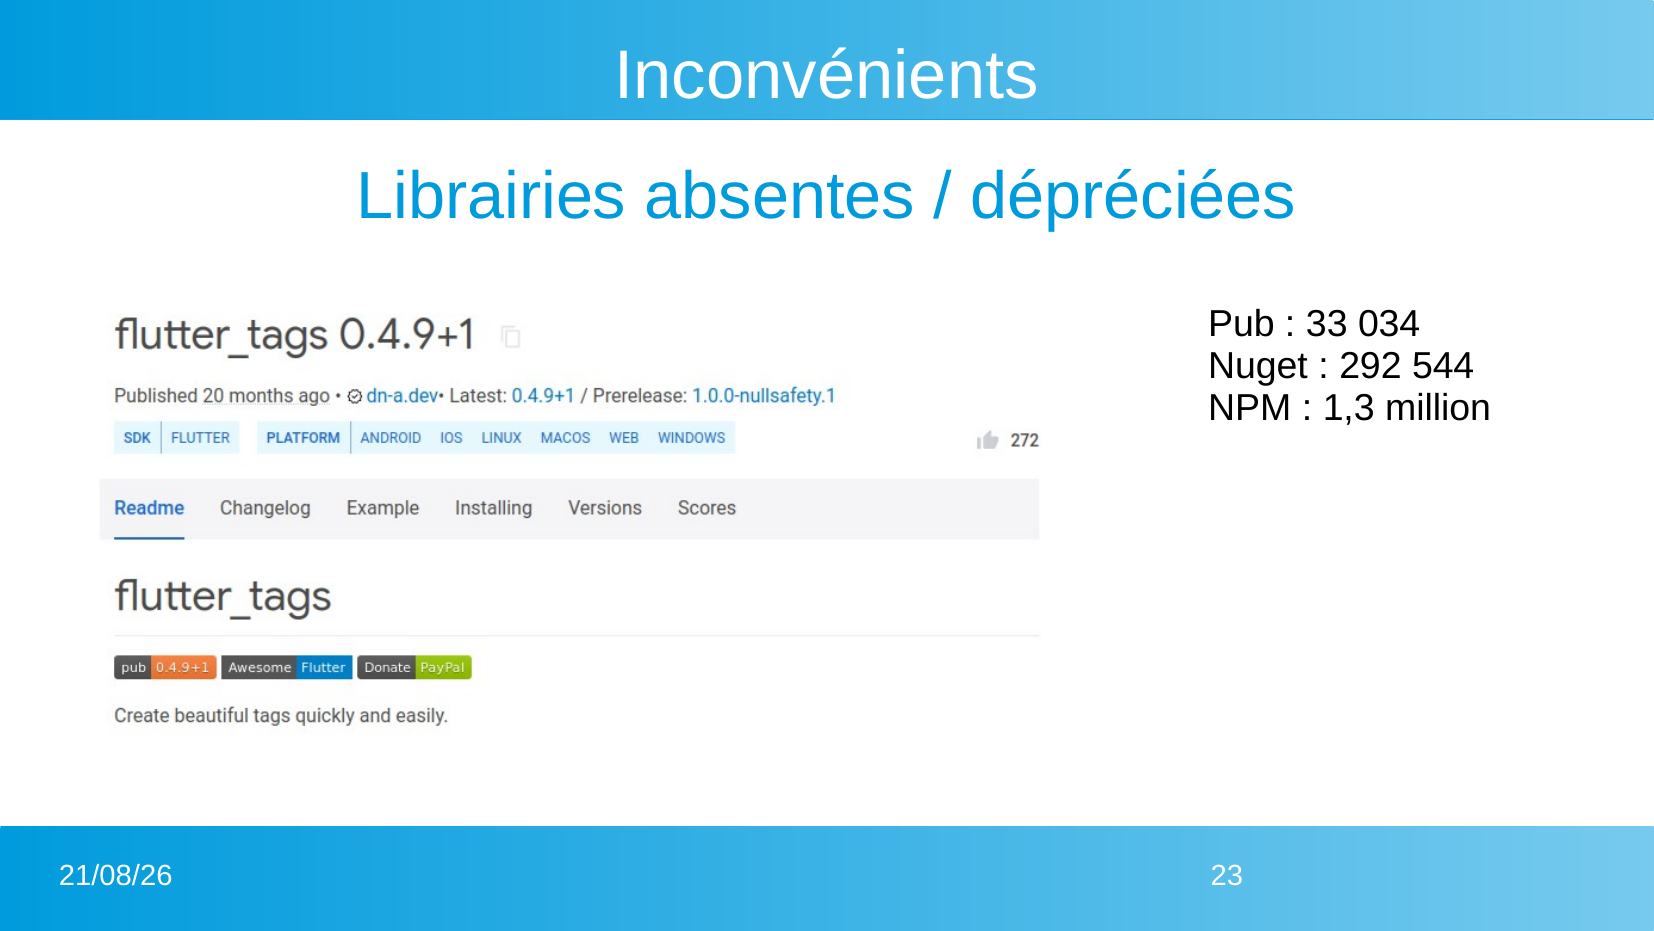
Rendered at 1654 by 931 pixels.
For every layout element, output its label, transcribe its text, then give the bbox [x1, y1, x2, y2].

text_box [59, 856, 443, 916]
text_box [1210, 856, 1595, 916]
subtitle Librairies absentes / dépréciées [59, 147, 1595, 237]
picture [88, 295, 1057, 739]
text_box Pub : 33 034 Nuget : 292 544 NPM : 1,3 million [1193, 295, 1506, 437]
title Inconvénients [59, 29, 1595, 108]
